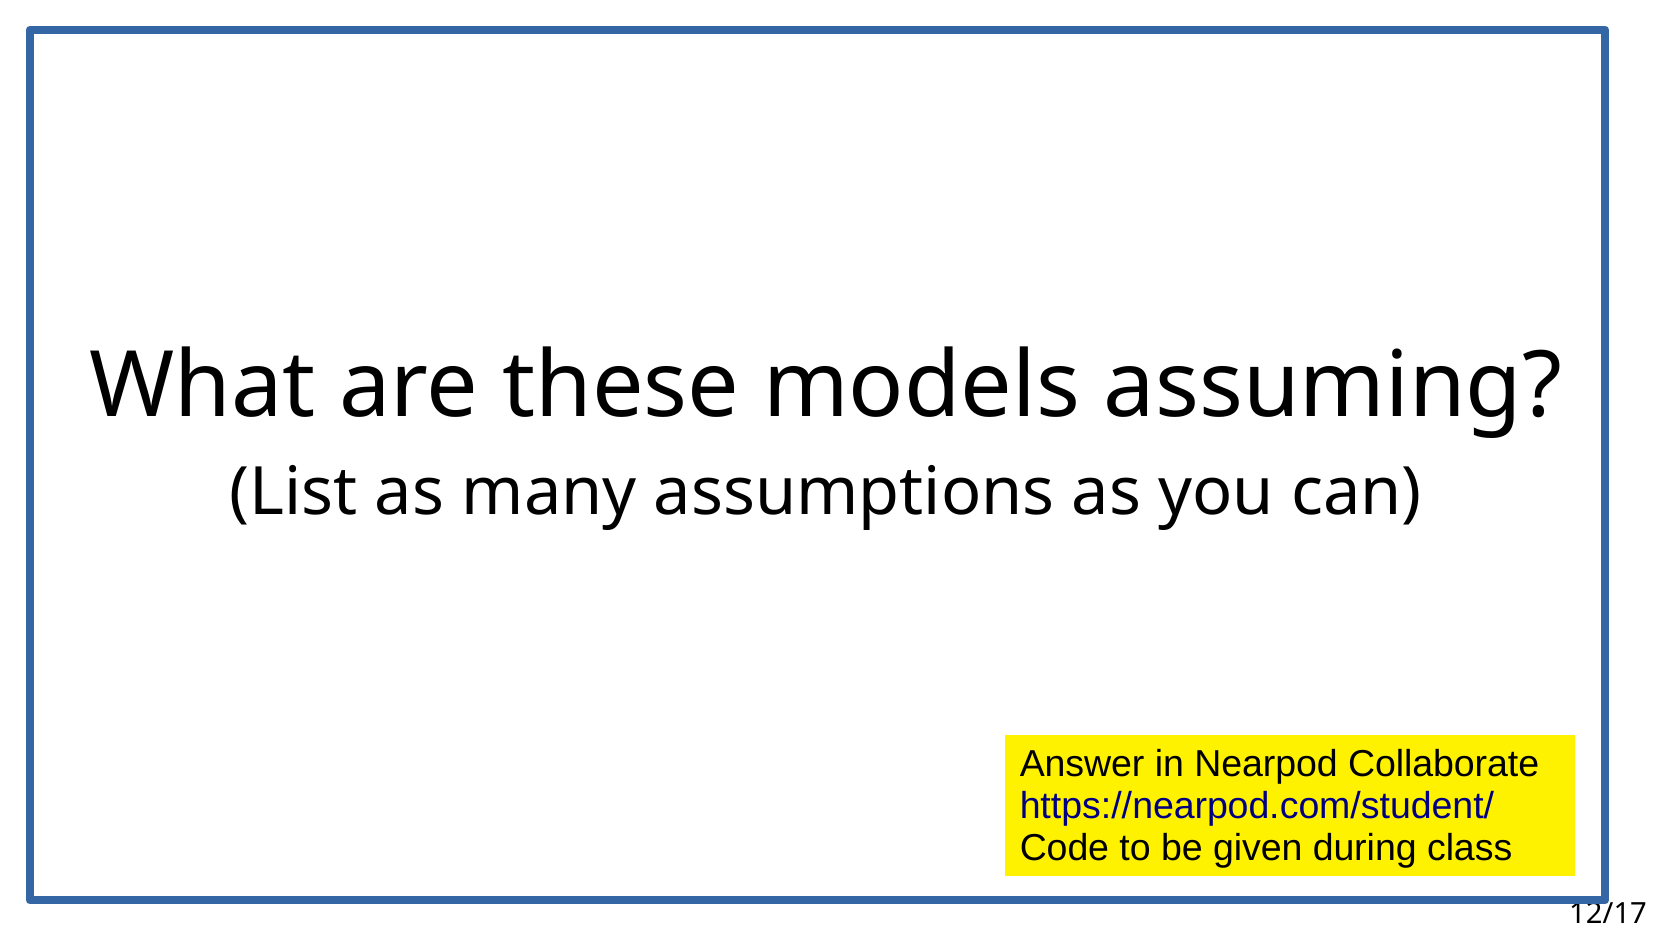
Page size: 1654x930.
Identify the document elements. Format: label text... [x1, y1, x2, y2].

text_box Answer in Nearpod Collaborate https://nearpod.com/student/ Code to be given during class [1005, 735, 1576, 876]
title What are these models assuming? (List as many assumptions as you can) [82, 314, 1571, 538]
